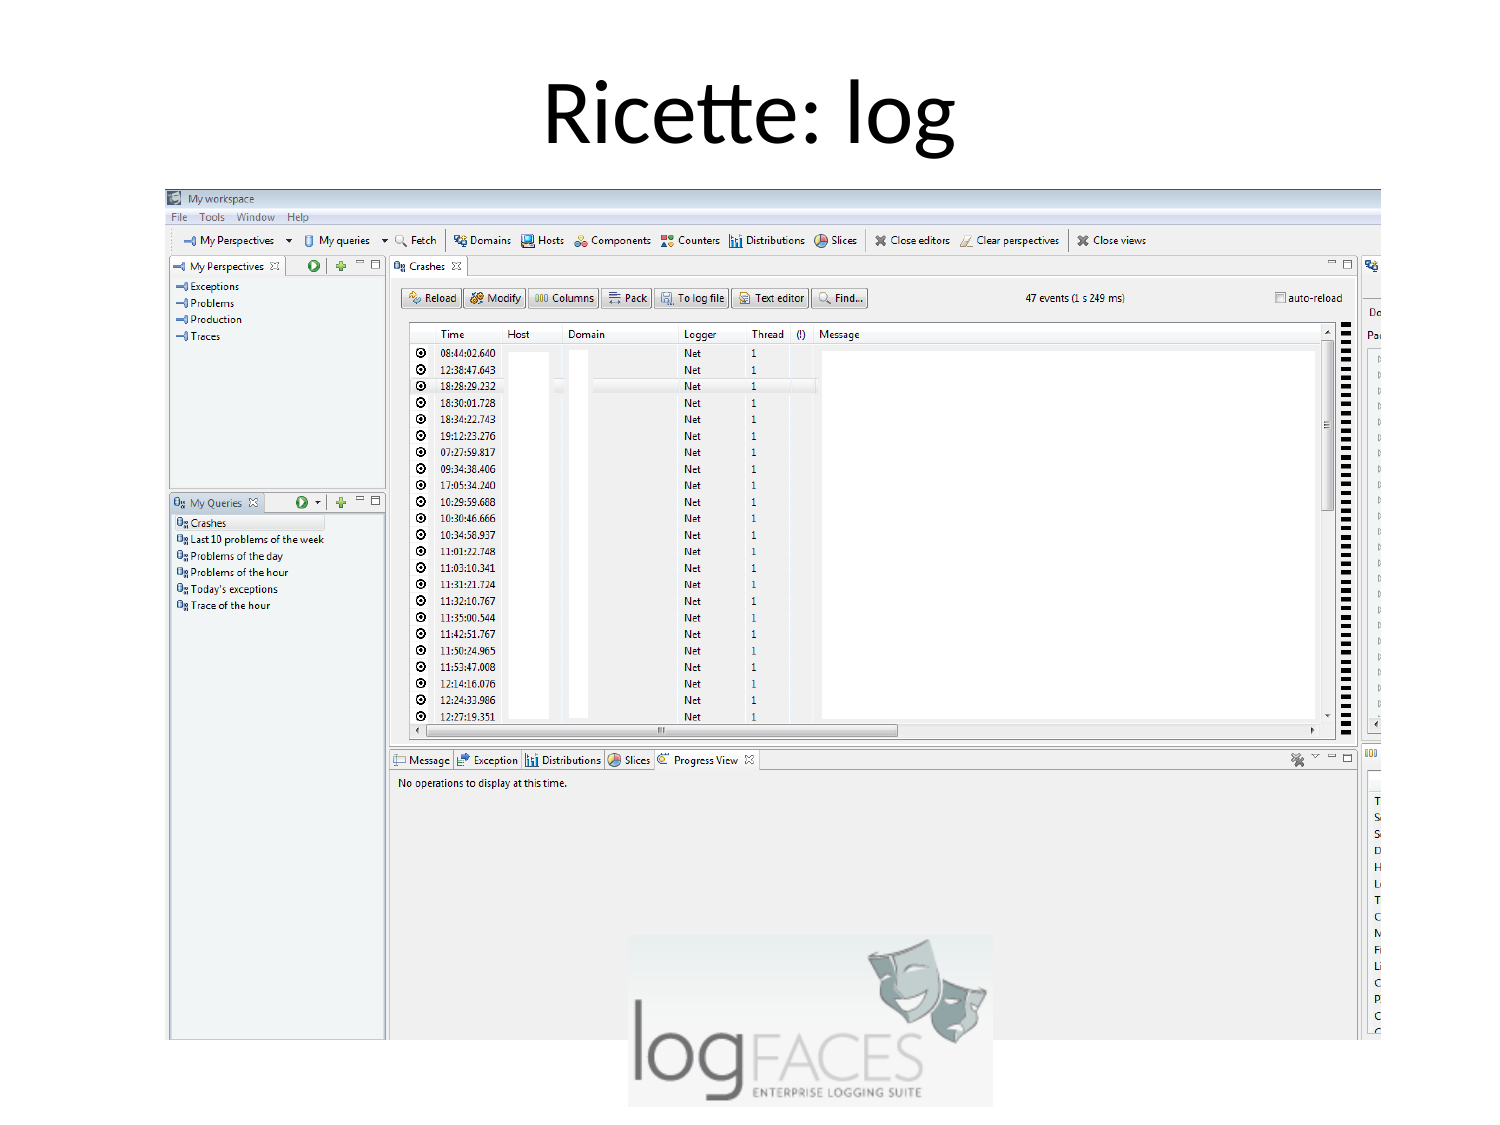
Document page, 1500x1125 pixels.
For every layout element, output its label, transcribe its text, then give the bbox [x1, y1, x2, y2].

picture [165, 189, 1381, 1107]
title Ricette: log [74, 44, 1425, 233]
